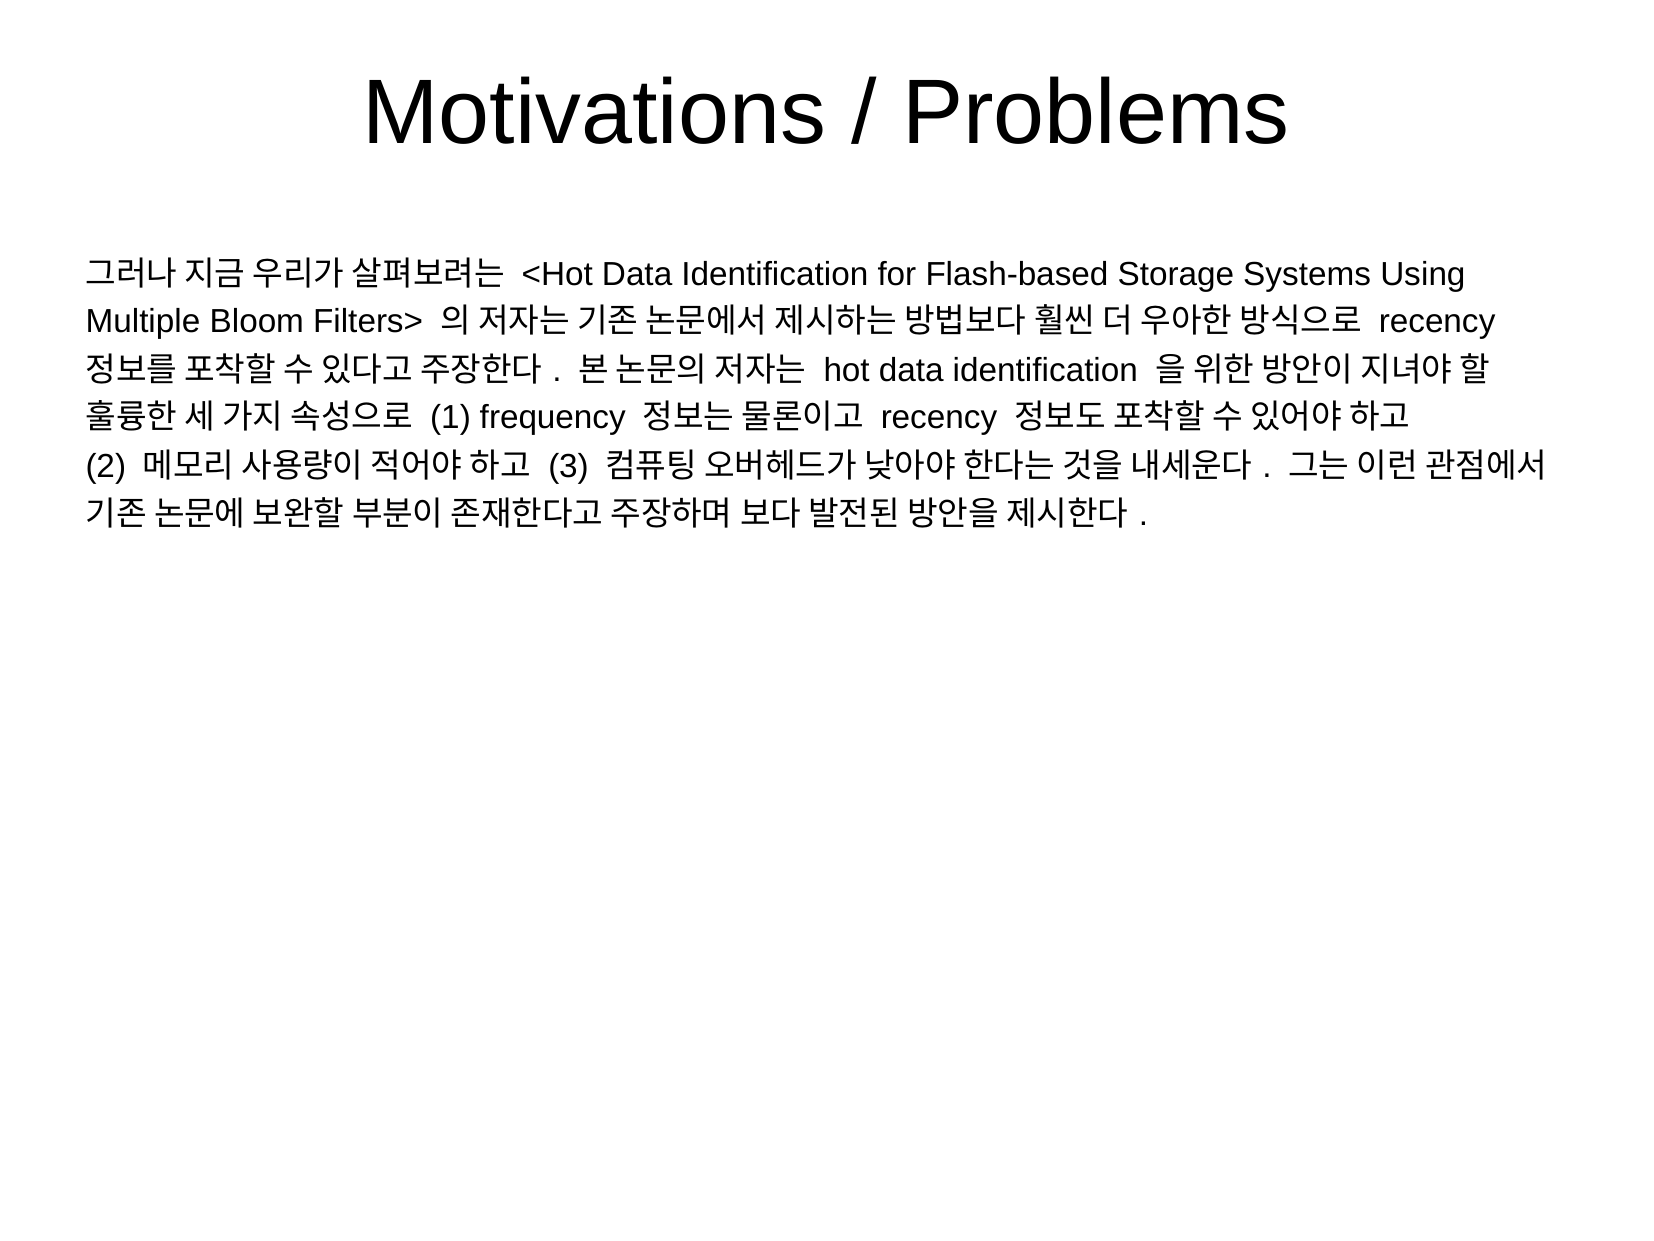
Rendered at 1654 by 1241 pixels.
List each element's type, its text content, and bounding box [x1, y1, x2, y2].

text_box 그러나 지금 우리가 살펴보려는 <Hot Data Identification for Flash-based Storage Systems Using Multiple Bloom Filters> 의 저자는 기존 논문에서 제시하는 방법보다 훨씬 더 우아한 방식으로 recency 정보를 포착할 수 있다고 주장한다. 본 논문의 저자는 hot data identification 을 위한 방안이 지녀야 할 훌륭한 세 가지 속성으로 (1) frequency 정보는 물론이고 recency 정보도 포착할 수 있어야 하고 (2) 메모리 사용량이 적어야 하고 (3) 컴퓨팅 오버헤드가 낮아야 한다는 것을 내세운다. 그는 이런 관점에서 기존 논문에 보완할 부분이 존재한다고 주장하며 보다 발전된 방안을 제시한다. [70, 239, 1564, 551]
title Motivations / Problems [82, 8, 1571, 216]
